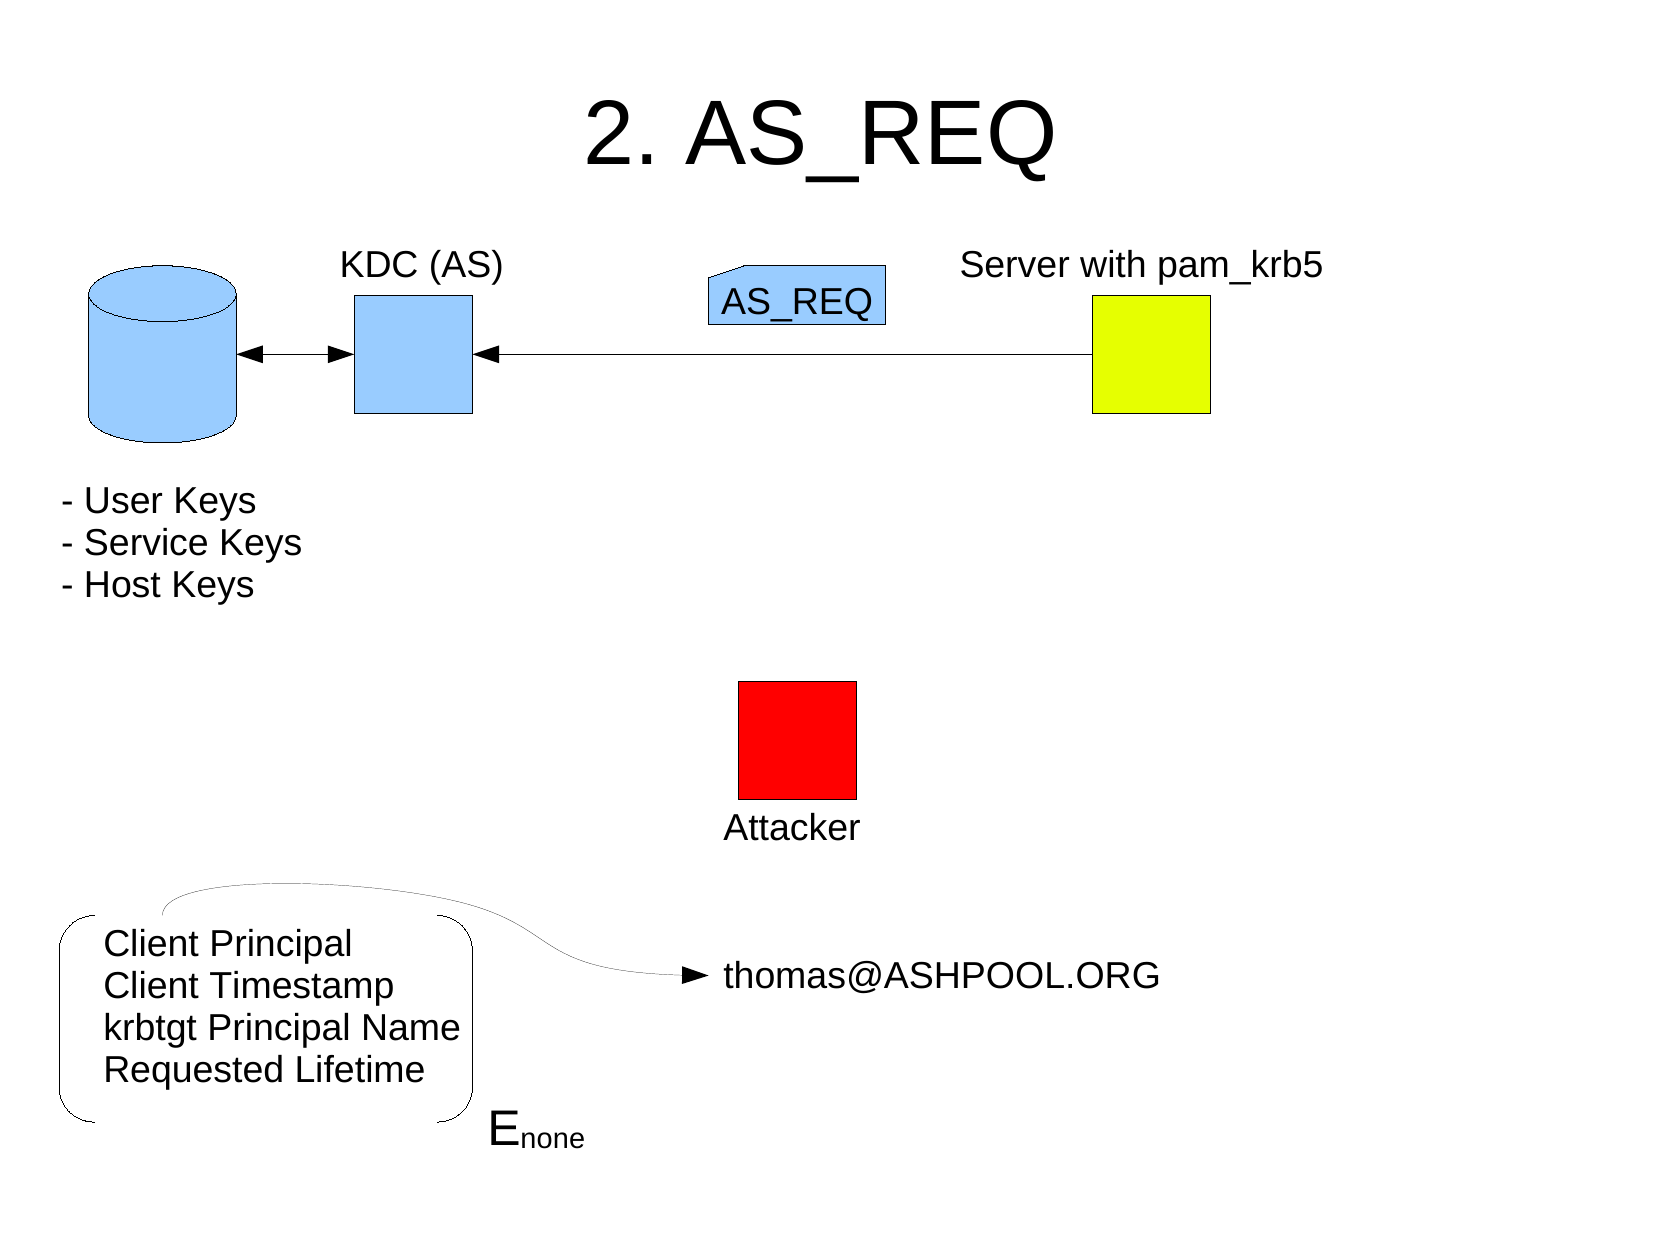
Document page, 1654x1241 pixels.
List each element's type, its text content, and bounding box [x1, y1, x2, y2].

text_box [738, 681, 857, 799]
text_box Attacker [708, 799, 886, 857]
text_box AS_REQ [708, 265, 886, 325]
text_box [88, 265, 237, 443]
text_box Client Principal Client Timestamp krbtgt Principal Name Requested Lifetime [88, 915, 477, 1099]
text_box Server with pam_krb5 [944, 236, 1359, 294]
text_box Enone [472, 1092, 650, 1182]
title 2. AS_REQ [76, 29, 1565, 237]
text_box thomas@ASHPOOL.ORG [708, 947, 1168, 1004]
text_box KDC (AS) [324, 236, 516, 294]
text_box [1092, 295, 1211, 414]
text_box - User Keys - Service Keys - Host Keys [46, 472, 314, 614]
text_box [354, 295, 473, 414]
